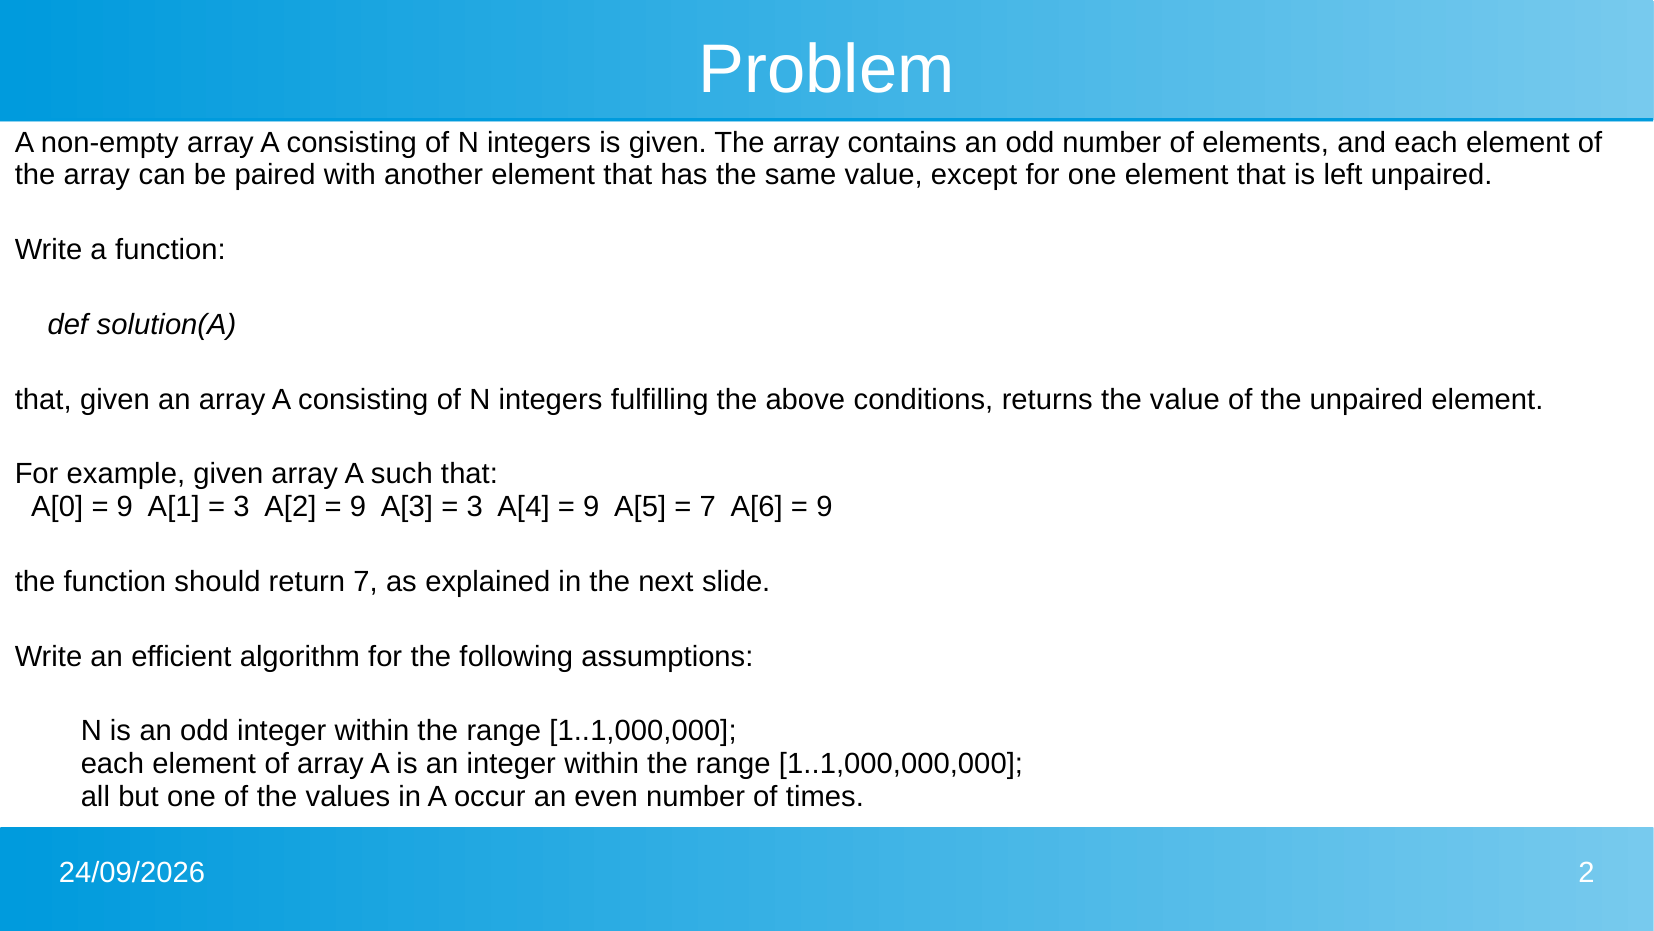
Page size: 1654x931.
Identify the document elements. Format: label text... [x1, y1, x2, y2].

text_box A non-empty array A consisting of N integers is given. The array contains an odd number of elements, and each element of the array can be paired with another element that has the same value, except for one element that is left unpaired. Write a function: def solution(A) that, given an array A consisting of N integers fulfilling the above conditions, returns the value of the unpaired element. For example, given array A such that: A[0] = 9 A[1] = 3 A[2] = 9 A[3] = 3 A[4] = 9 A[5] = 7 A[6] = 9 the function should return 7, as explained in the next slide. Write an efficient algorithm for the following assumptions: N is an odd integer within the range [1..1,000,000]; each element of array A is an integer within the range [1..1,000,000,000]; all but one of the values in A occur an even number of times. [0, 118, 1654, 931]
title Problem [59, 29, 1595, 108]
